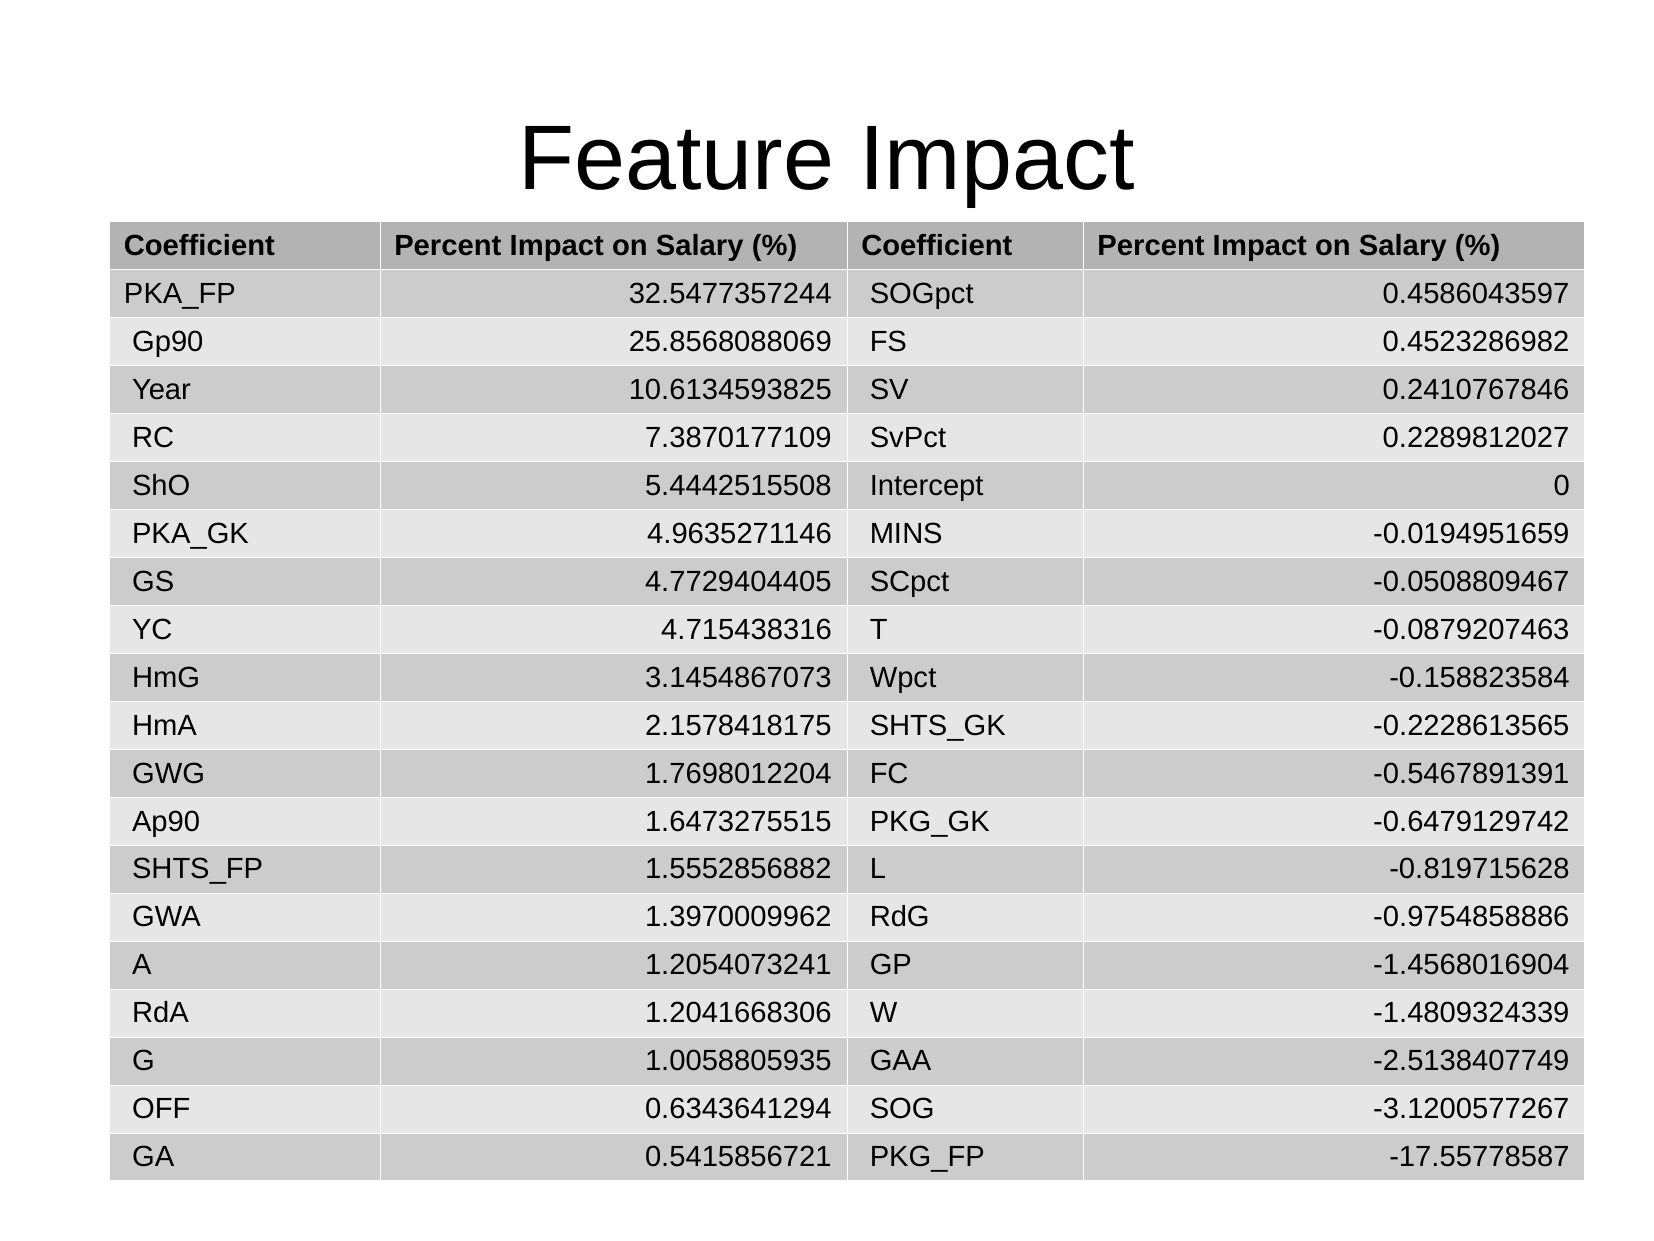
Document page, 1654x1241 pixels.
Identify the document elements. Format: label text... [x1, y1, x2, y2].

table_cell SHTS_FP [110, 846, 380, 893]
table_cell SV [848, 366, 1083, 413]
table_cell -0.5467891391 [1084, 750, 1584, 797]
table_cell RdA [110, 990, 380, 1037]
table_cell GS [110, 558, 380, 605]
table_cell RdG [848, 894, 1083, 941]
table_cell 4.715438316 [381, 606, 847, 653]
table_header Coefficient [110, 222, 380, 269]
table_cell -0.158823584 [1084, 654, 1584, 701]
table_cell -0.0194951659 [1084, 510, 1584, 557]
table_cell PKG_GK [848, 798, 1083, 845]
table_cell T [848, 606, 1083, 653]
table_cell PKA_FP [110, 270, 380, 317]
table_cell PKG_FP [848, 1134, 1083, 1180]
table_cell -0.2228613565 [1084, 702, 1584, 749]
table_cell RC [110, 414, 380, 461]
table_cell Gp90 [110, 318, 380, 365]
table_cell YC [110, 606, 380, 653]
table_cell A [110, 942, 380, 989]
table_cell FS [848, 318, 1083, 365]
table_cell HmA [110, 702, 380, 749]
table_cell GWA [110, 894, 380, 941]
table_cell G [110, 1038, 380, 1085]
table_cell GP [848, 942, 1083, 989]
table_cell 4.7729404405 [381, 558, 847, 605]
table_cell -0.0508809467 [1084, 558, 1584, 605]
table_cell 1.5552856882 [381, 846, 847, 893]
table_cell 7.3870177109 [381, 414, 847, 461]
table_cell FC [848, 750, 1083, 797]
table_cell SHTS_GK [848, 702, 1083, 749]
table_cell 0.2410767846 [1084, 366, 1584, 413]
table_cell SOGpct [848, 270, 1083, 317]
table_cell HmG [110, 654, 380, 701]
table_cell 10.6134593825 [381, 366, 847, 413]
table_cell 1.7698012204 [381, 750, 847, 797]
table_cell -17.55778587 [1084, 1134, 1584, 1180]
text_box Feature Impact [82, 49, 1571, 257]
table_cell L [848, 846, 1083, 893]
table_cell 1.3970009962 [381, 894, 847, 941]
table_cell 1.0058805935 [381, 1038, 847, 1085]
table_cell 1.2041668306 [381, 990, 847, 1037]
table_cell SCpct [848, 558, 1083, 605]
table_cell PKA_GK [110, 510, 380, 557]
table_cell SOG [848, 1086, 1083, 1133]
table_cell 0 [1084, 462, 1584, 509]
table_cell 0.6343641294 [381, 1086, 847, 1133]
table_cell -2.5138407749 [1084, 1038, 1584, 1085]
table_cell 4.9635271146 [381, 510, 847, 557]
table_cell Ap90 [110, 798, 380, 845]
table_cell 1.6473275515 [381, 798, 847, 845]
table_header Coefficient [848, 222, 1083, 269]
table_cell Wpct [848, 654, 1083, 701]
table_cell -0.9754858886 [1084, 894, 1584, 941]
table_cell W [848, 990, 1083, 1037]
table_cell GA [110, 1134, 380, 1180]
table_cell Year [110, 366, 380, 413]
table_cell GWG [110, 750, 380, 797]
table_cell -0.6479129742 [1084, 798, 1584, 845]
table_cell ShO [110, 462, 380, 509]
table_cell 0.5415856721 [381, 1134, 847, 1180]
table_header Percent Impact on Salary (%) [381, 222, 847, 269]
table_cell 3.1454867073 [381, 654, 847, 701]
table_cell -0.0879207463 [1084, 606, 1584, 653]
table_cell -3.1200577267 [1084, 1086, 1584, 1133]
table_cell 2.1578418175 [381, 702, 847, 749]
table_cell MINS [848, 510, 1083, 557]
table_cell SvPct [848, 414, 1083, 461]
table_cell OFF [110, 1086, 380, 1133]
table_cell Intercept [848, 462, 1083, 509]
table_cell 0.2289812027 [1084, 414, 1584, 461]
table_cell 0.4523286982 [1084, 318, 1584, 365]
table_cell 1.2054073241 [381, 942, 847, 989]
table_cell GAA [848, 1038, 1083, 1085]
table_cell 25.8568088069 [381, 318, 847, 365]
table_cell 32.5477357244 [381, 270, 847, 317]
table_cell -1.4809324339 [1084, 990, 1584, 1037]
table_header Percent Impact on Salary (%) [1084, 222, 1584, 269]
table_cell 5.4442515508 [381, 462, 847, 509]
table_cell 0.4586043597 [1084, 270, 1584, 317]
table_cell -0.819715628 [1084, 846, 1584, 893]
table_cell -1.4568016904 [1084, 942, 1584, 989]
